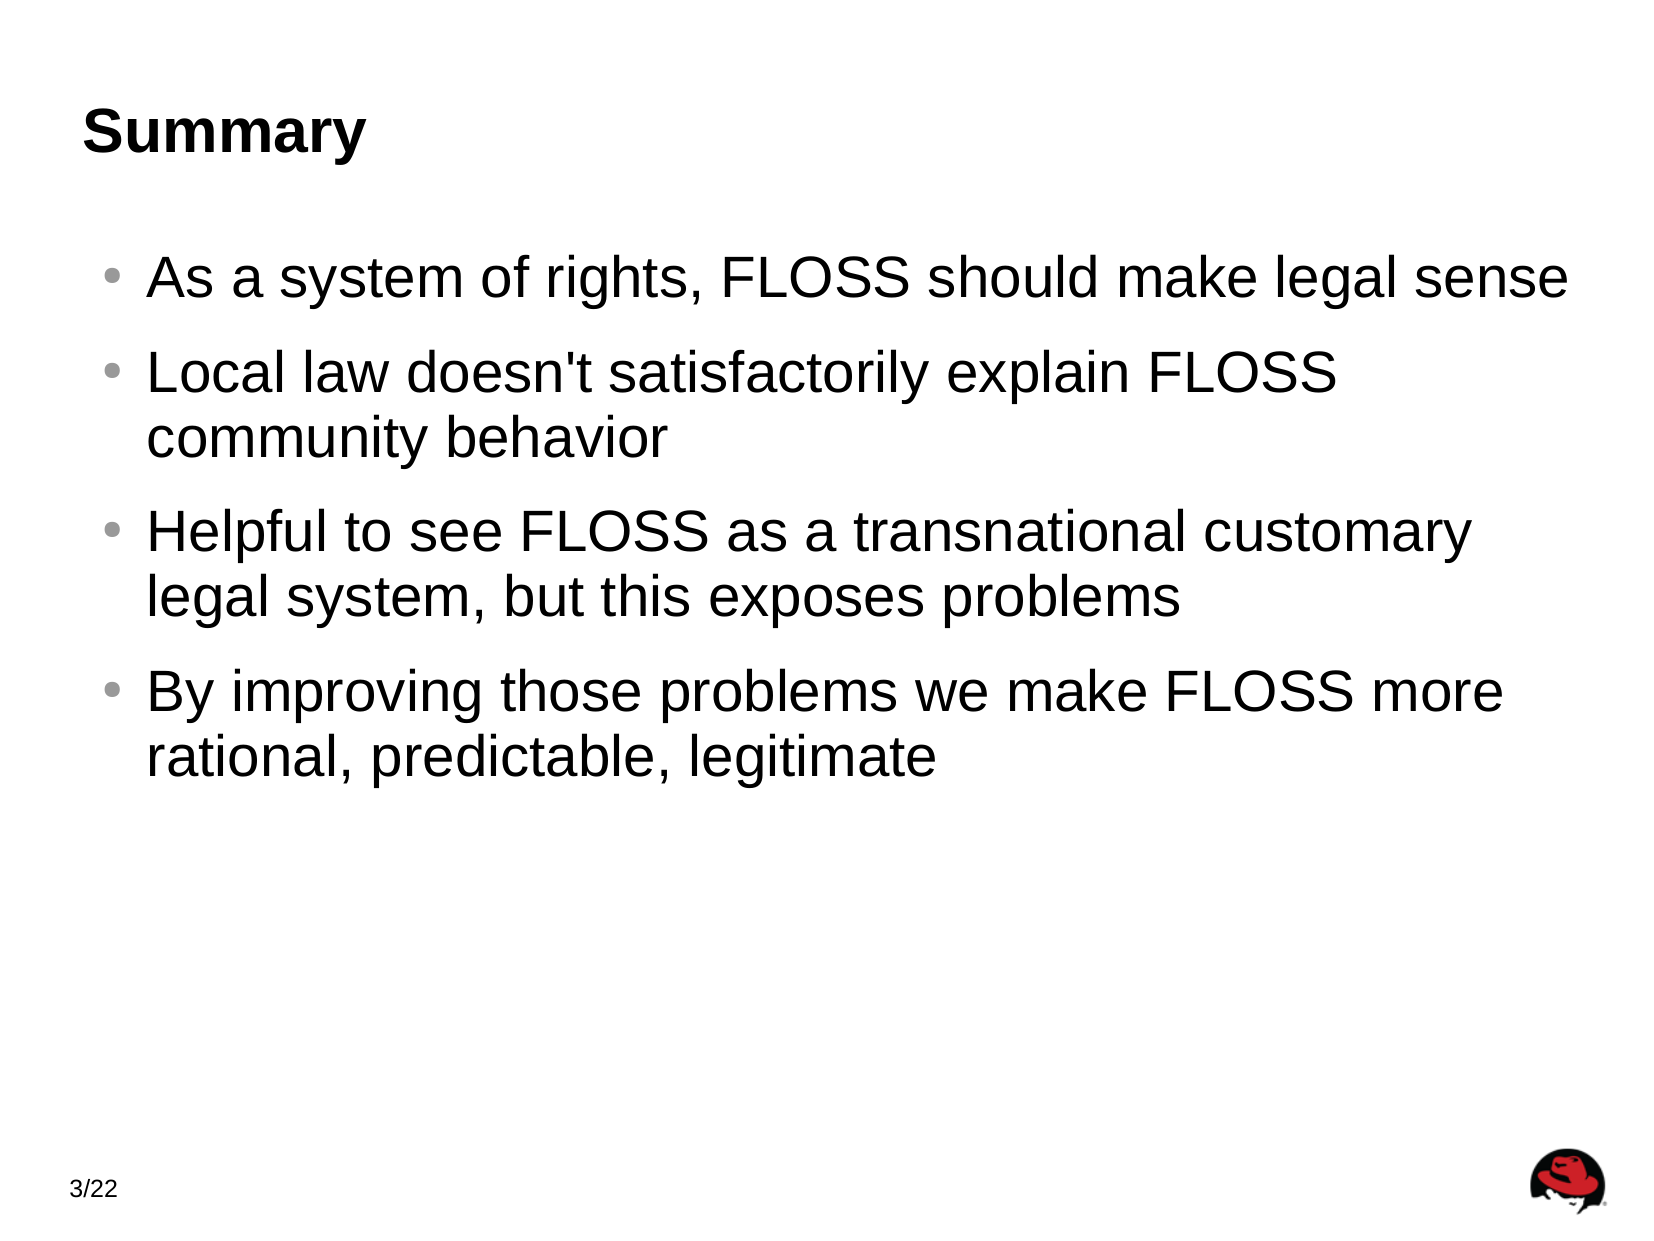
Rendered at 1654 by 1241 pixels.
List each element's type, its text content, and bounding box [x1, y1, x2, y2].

title Summary [82, 45, 1571, 218]
picture [1529, 1146, 1613, 1224]
list As a system of rights, FLOSS should make legal sense Local law doesn't satisfactorily explain FLOSS community behavior Helpful to see FLOSS as a transnational customary legal system, but this exposes problems By improving those problems we make FLOSS more rational, predictable, legitimate [86, 244, 1576, 1024]
